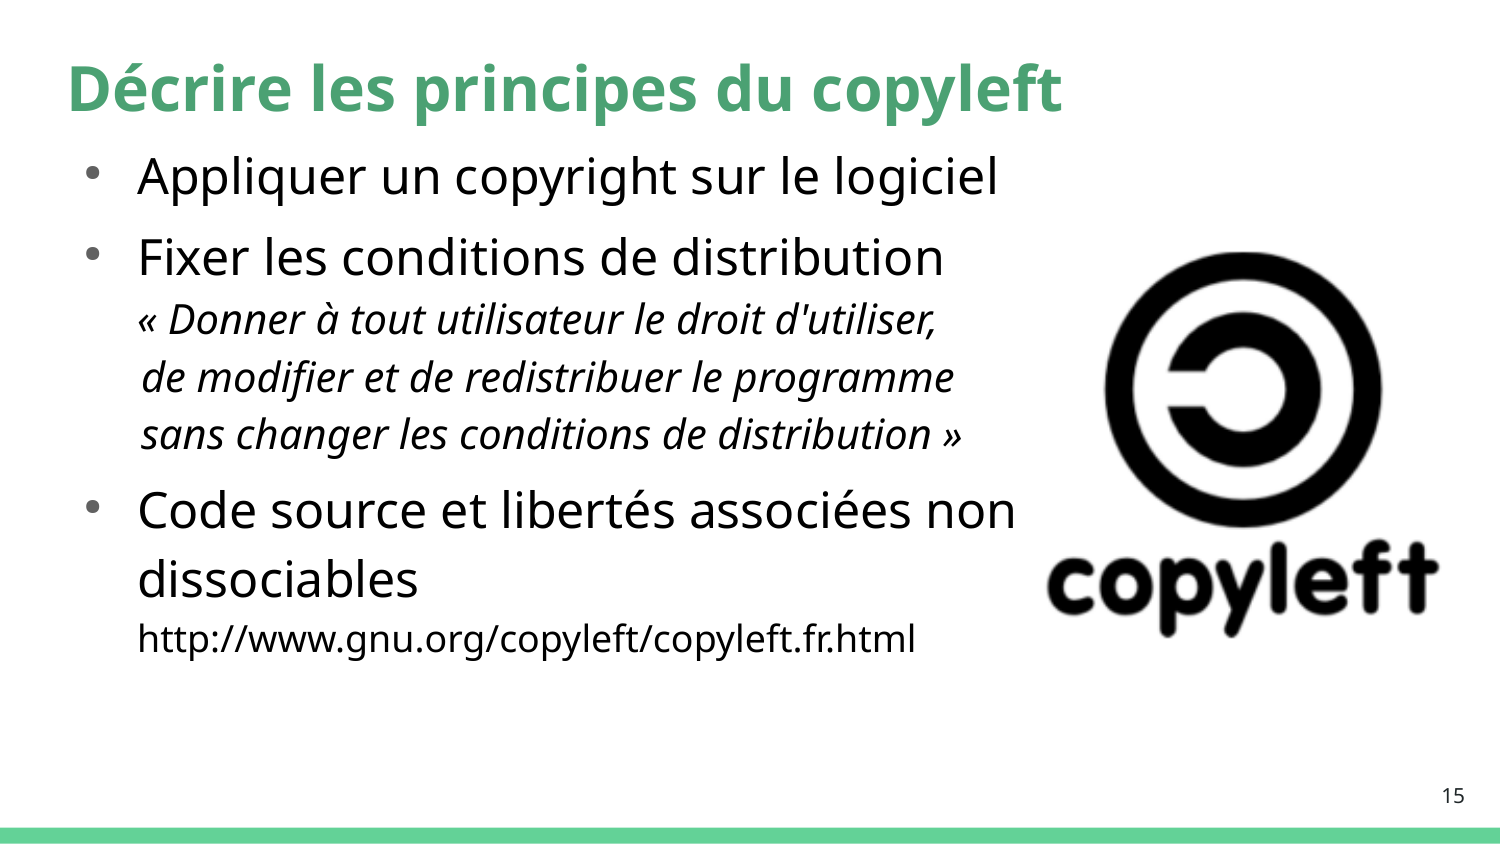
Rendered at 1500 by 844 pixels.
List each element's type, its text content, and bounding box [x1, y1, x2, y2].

list Appliquer un copyright sur le logiciel Fixer les conditions de distribution « Donner à tout utilisateur le droit d'utiliser, de modifier et de redistribuer le programme sans changer les conditions de distribution » Code source et libertés associées non dissociables http://www.gnu.org/copyleft/copyleft.fr.html [51, 120, 1241, 827]
picture [1033, 236, 1450, 653]
title Décrire les principes du copyleft [51, 23, 1449, 117]
text_box <numéro> [1389, 764, 1480, 830]
